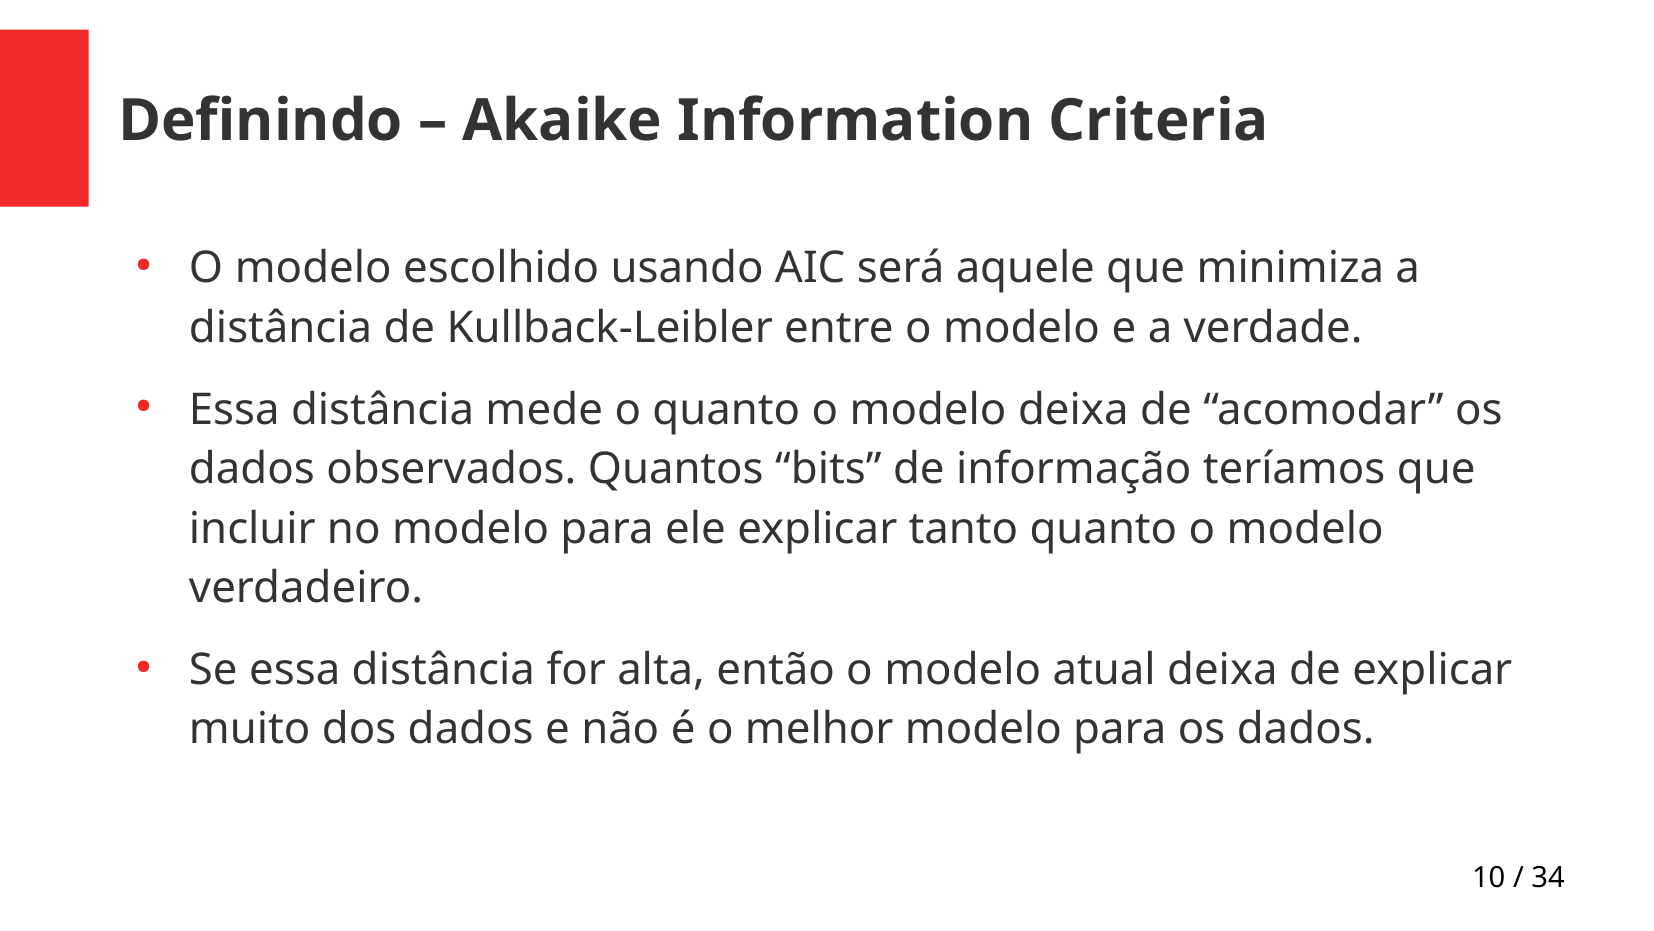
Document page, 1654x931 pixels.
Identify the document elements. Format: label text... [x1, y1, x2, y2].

title Definindo – Akaike Information Criteria [118, 29, 1595, 207]
list O modelo escolhido usando AIC será aquele que minimiza a distância de Kullback-Leibler entre o modelo e a verdade. Essa distância mede o quanto o modelo deixa de “acomodar” os dados observados. Quantos “bits” de informação teríamos que incluir no modelo para ele explicar tanto quanto o modelo verdadeiro. Se essa distância for alta, então o modelo atual deixa de explicar muito dos dados e não é o melhor modelo para os dados. [118, 236, 1595, 798]
